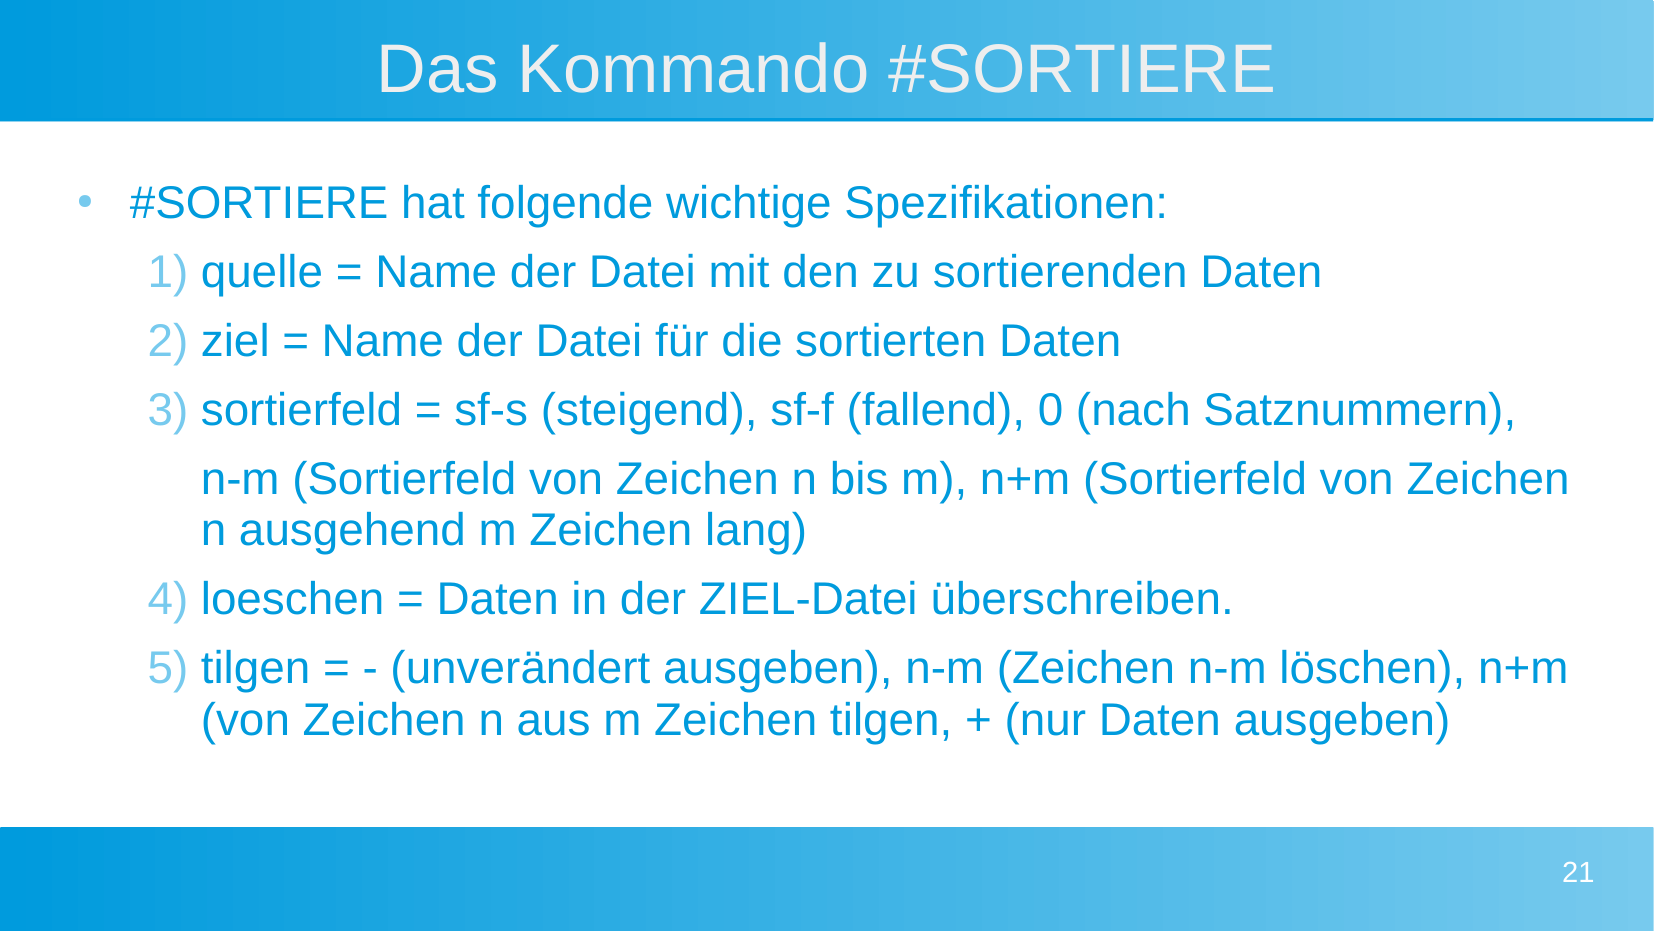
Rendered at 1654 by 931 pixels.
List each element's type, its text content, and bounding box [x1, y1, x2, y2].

list #SORTIERE hat folgende wichtige Spezifikationen: quelle = Name der Datei mit den zu sortierenden Daten ziel = Name der Datei für die sortierten Daten sortierfeld = sf-s (steigend), sf-f (fallend), 0 (nach Satznummern), n-m (Sortierfeld von Zeichen n bis m), n+m (Sortierfeld von Zeichen n ausgehend m Zeichen lang) loeschen = Daten in der ZIEL-Datei überschreiben. tilgen = - (unverändert ausgeben), n-m (Zeichen n-m löschen), n+m (von Zeichen n aus m Zeichen tilgen, + (nur Daten ausgeben) [59, 177, 1595, 768]
title Das Kommando #SORTIERE [59, 29, 1595, 108]
